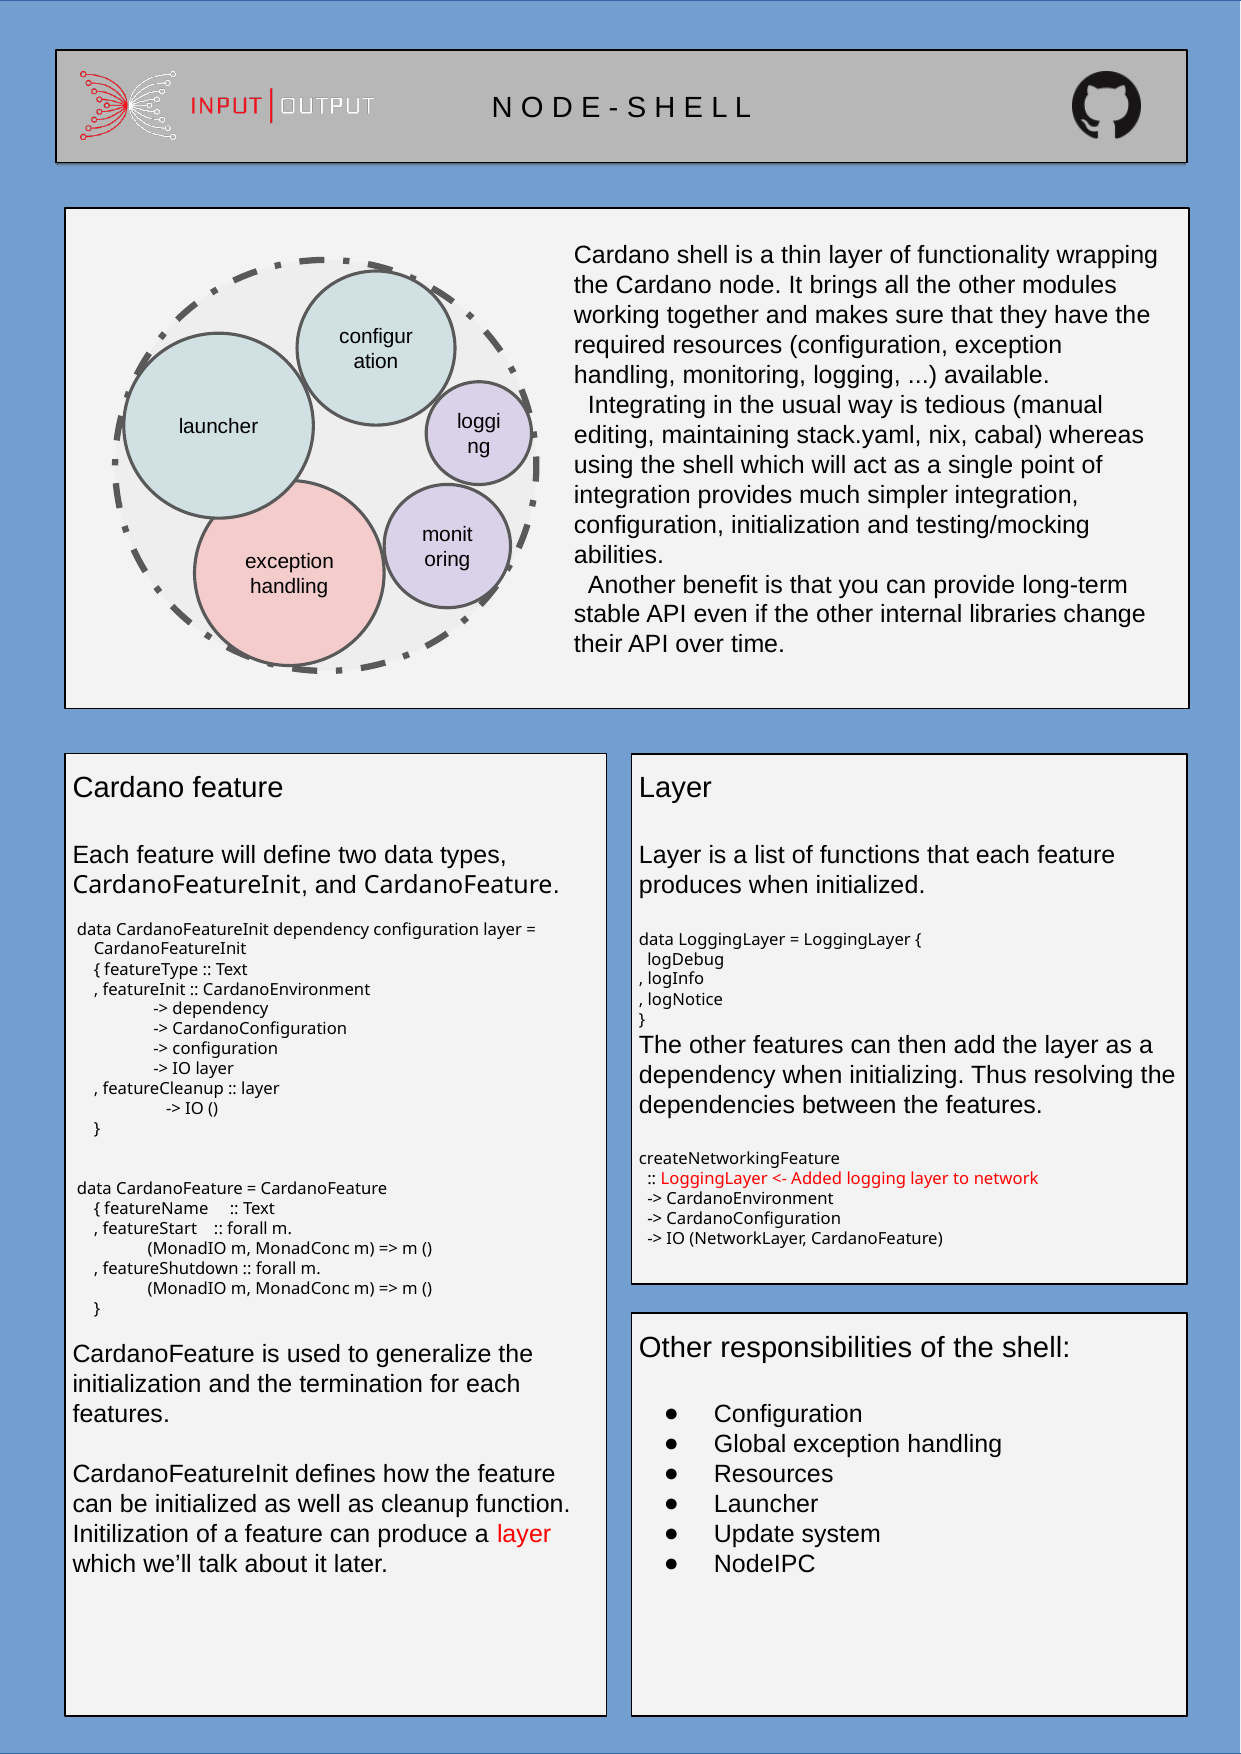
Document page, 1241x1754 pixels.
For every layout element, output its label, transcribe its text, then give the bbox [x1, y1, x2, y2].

text_box Cardano feature Each feature will define two data types, CardanoFeatureInit, and CardanoFeature. data CardanoFeatureInit dependency configuration layer = CardanoFeatureInit { featureType :: Text , featureInit :: CardanoEnvironment -> dependency -> CardanoConfiguration -> configuration -> IO layer , featureCleanup :: layer -> IO () } data CardanoFeature = CardanoFeature { featureName :: Text , featureStart :: forall m. (MonadIO m, MonadConc m) => m () , featureShutdown :: forall m. (MonadIO m, MonadConc m) => m () } CardanoFeature is used to generalize the initialization and the termination for each features. CardanoFeatureInit defines how the feature can be initialized as well as cleanup function. Initilization of a feature can produce a layer which we’ll talk about it later. [65, 753, 607, 1717]
text_box monitoring [384, 484, 511, 608]
picture [80, 71, 374, 141]
text_box logging [426, 381, 532, 485]
picture [1072, 71, 1141, 141]
text_box launcher [123, 333, 314, 519]
text_box Layer Layer is a list of functions that each feature produces when initialized. data LoggingLayer = LoggingLayer { logDebug , logInfo , logNotice } The other features can then add the layer as a dependency when initializing. Thus resolving the dependencies between the features. createNetworkingFeature :: LoggingLayer <- Added logging layer to network -> CardanoEnvironment -> CardanoConfiguration -> IO (NetworkLayer, CardanoFeature) [631, 753, 1187, 1285]
text_box Other responsibilities of the shell: Configuration Global exception handling Resources Launcher Update system NodeIPC [631, 1313, 1187, 1717]
text_box configuration [297, 271, 456, 426]
text_box Cardano shell is a thin layer of functionality wrapping the Cardano node. It brings all the other modules working together and makes sure that they have the required resources (configuration, exception handling, monitoring, logging, ...) available. Integrating in the usual way is tedious (manual editing, maintaining stack.yaml, nix, cabal) whereas using the shell which will act as a single point of integration provides much simpler integration, configuration, initialization and testing/mocking abilities. Another benefit is that you can provide long-term stable API even if the other internal libraries change their API over time. [566, 223, 1166, 698]
text_box exception handling [194, 480, 385, 666]
text_box [0, 0, 1241, 1754]
text_box N O D E - S H E L L [56, 49, 1187, 163]
